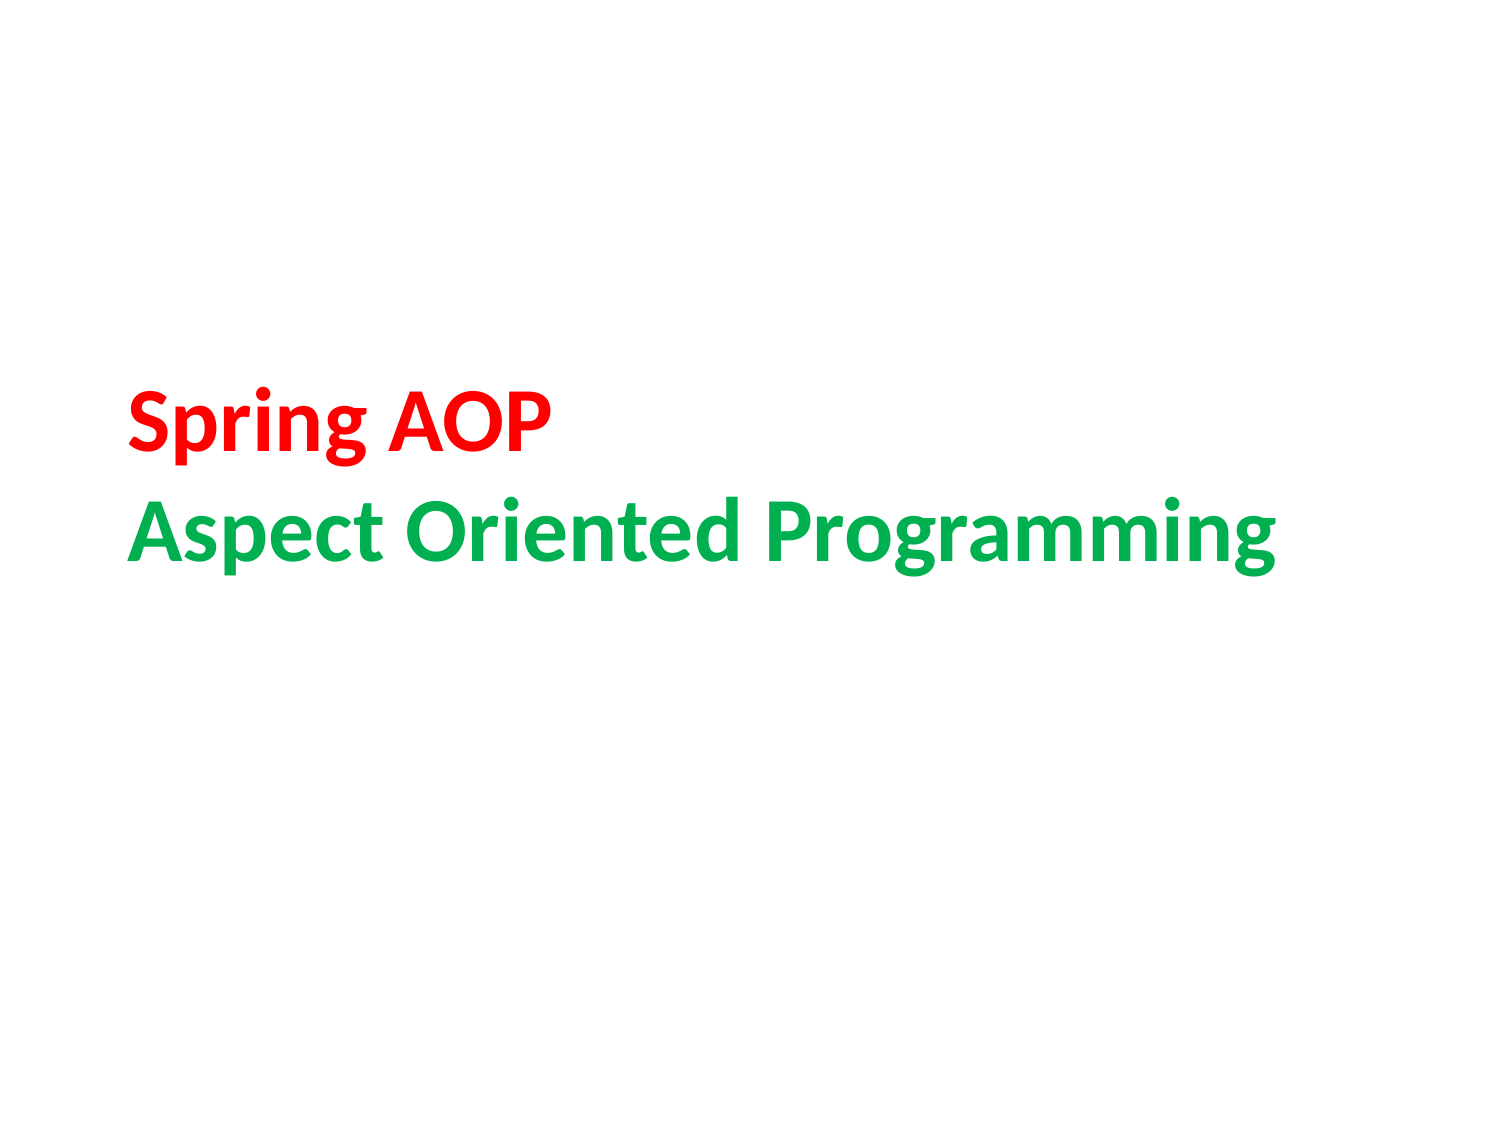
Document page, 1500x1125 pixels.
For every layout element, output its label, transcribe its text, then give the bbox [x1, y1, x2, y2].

title Spring AOP Aspect Oriented Programming [112, 349, 1388, 591]
